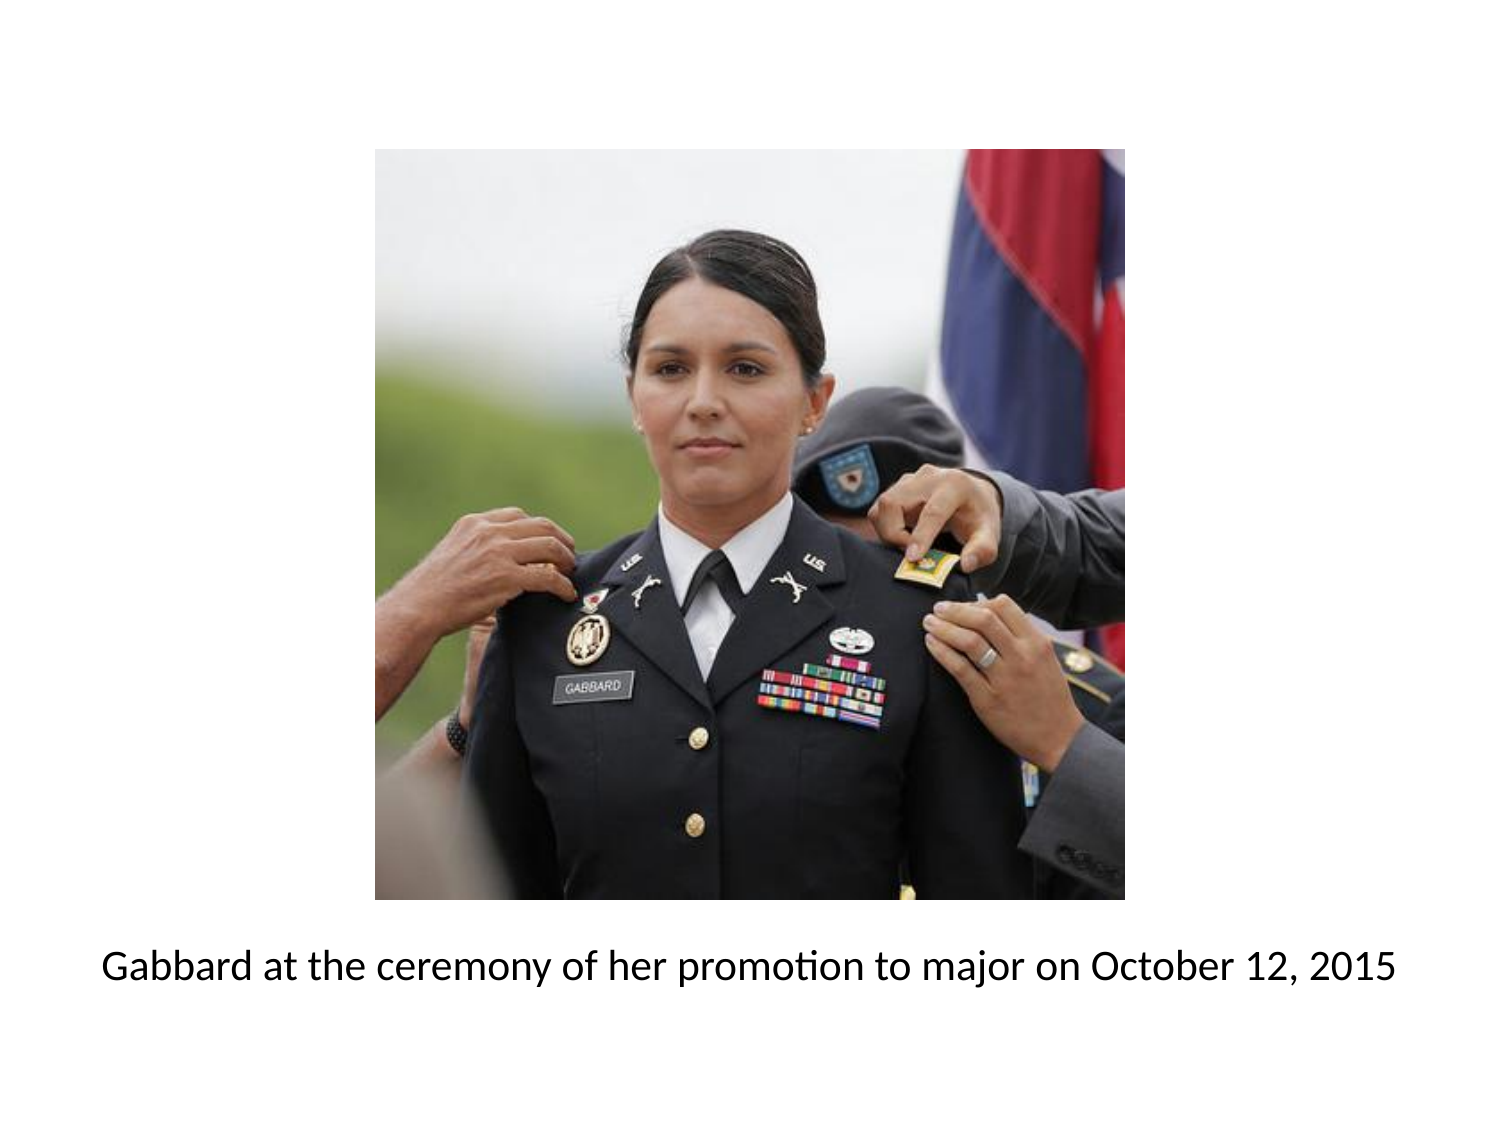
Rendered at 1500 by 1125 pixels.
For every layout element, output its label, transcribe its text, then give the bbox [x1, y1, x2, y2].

text_box Gabbard at the ceremony of her promotion to major on October 12, 2015 [86, 929, 1414, 997]
picture [375, 149, 1125, 900]
